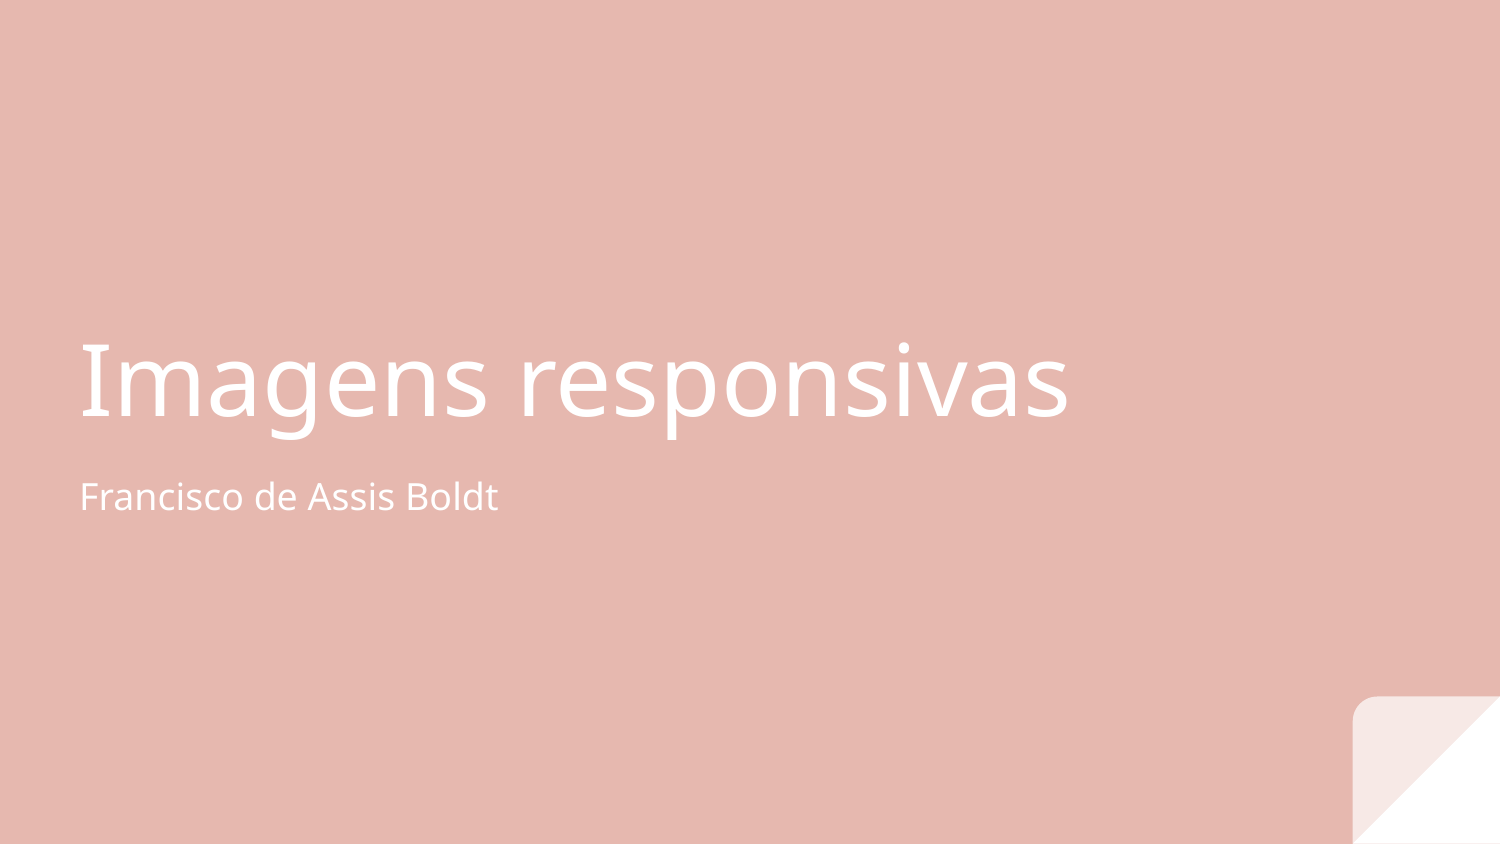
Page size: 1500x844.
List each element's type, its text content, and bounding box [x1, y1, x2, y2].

subtitle Francisco de Assis Boldt [64, 457, 1413, 529]
title Imagens responsivas [64, 298, 1413, 452]
